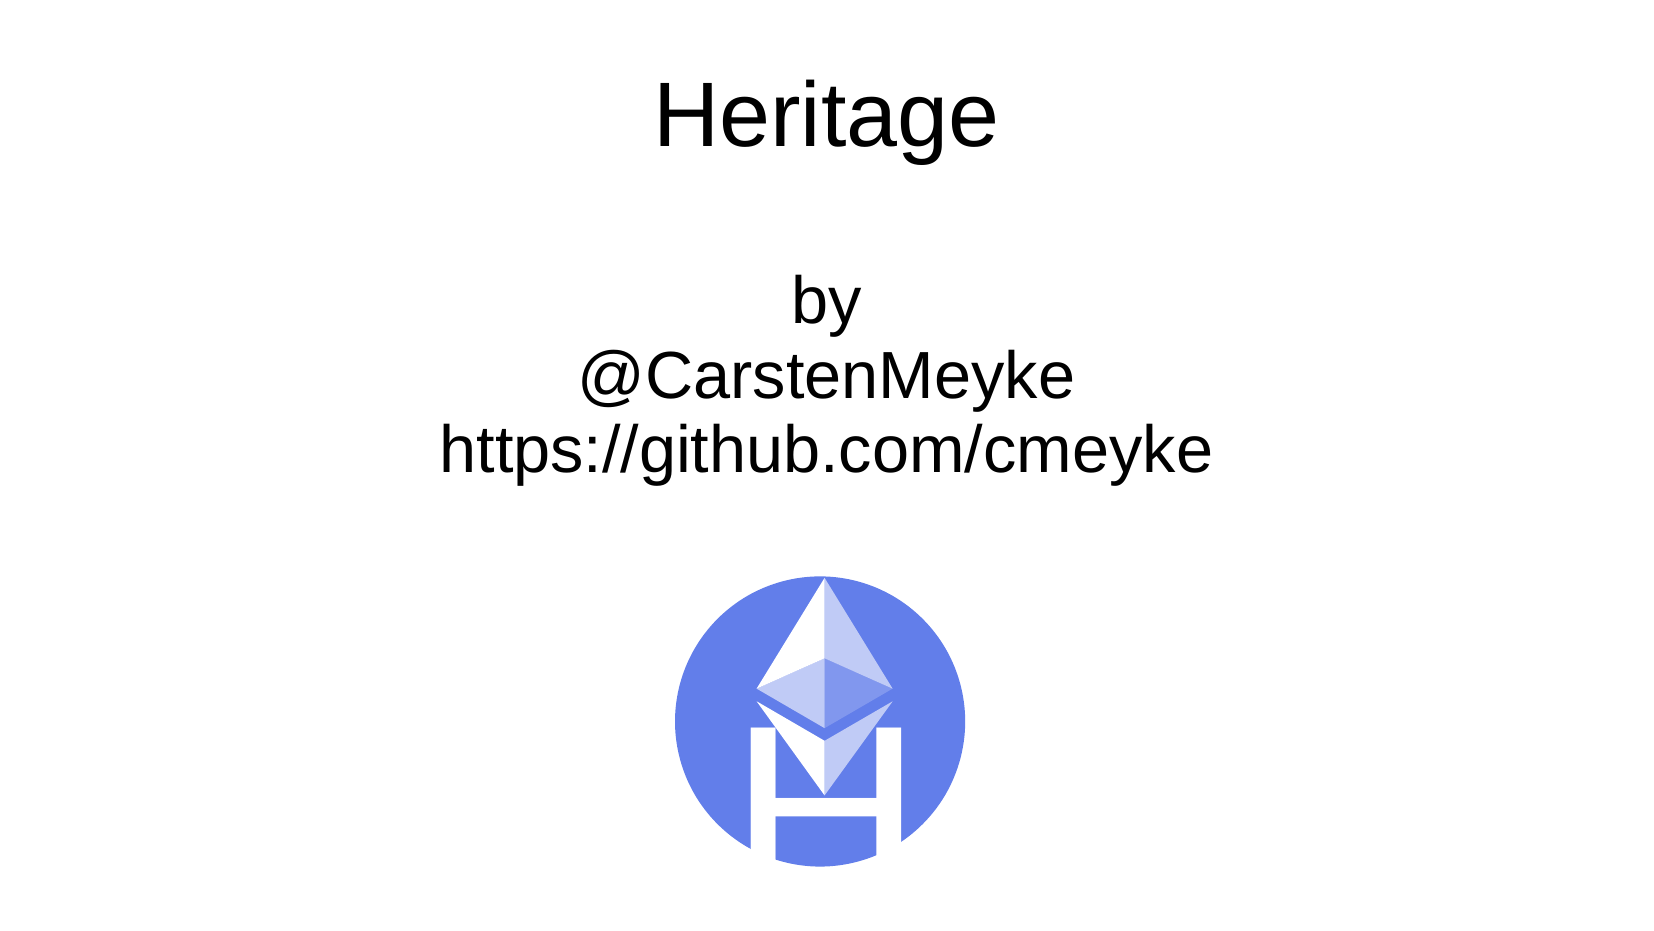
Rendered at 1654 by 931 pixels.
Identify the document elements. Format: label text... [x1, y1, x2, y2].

subtitle by @CarstenMeyke https://github.com/cmeyke [82, 105, 1571, 645]
title Heritage [82, 37, 1571, 105]
picture [675, 576, 966, 867]
